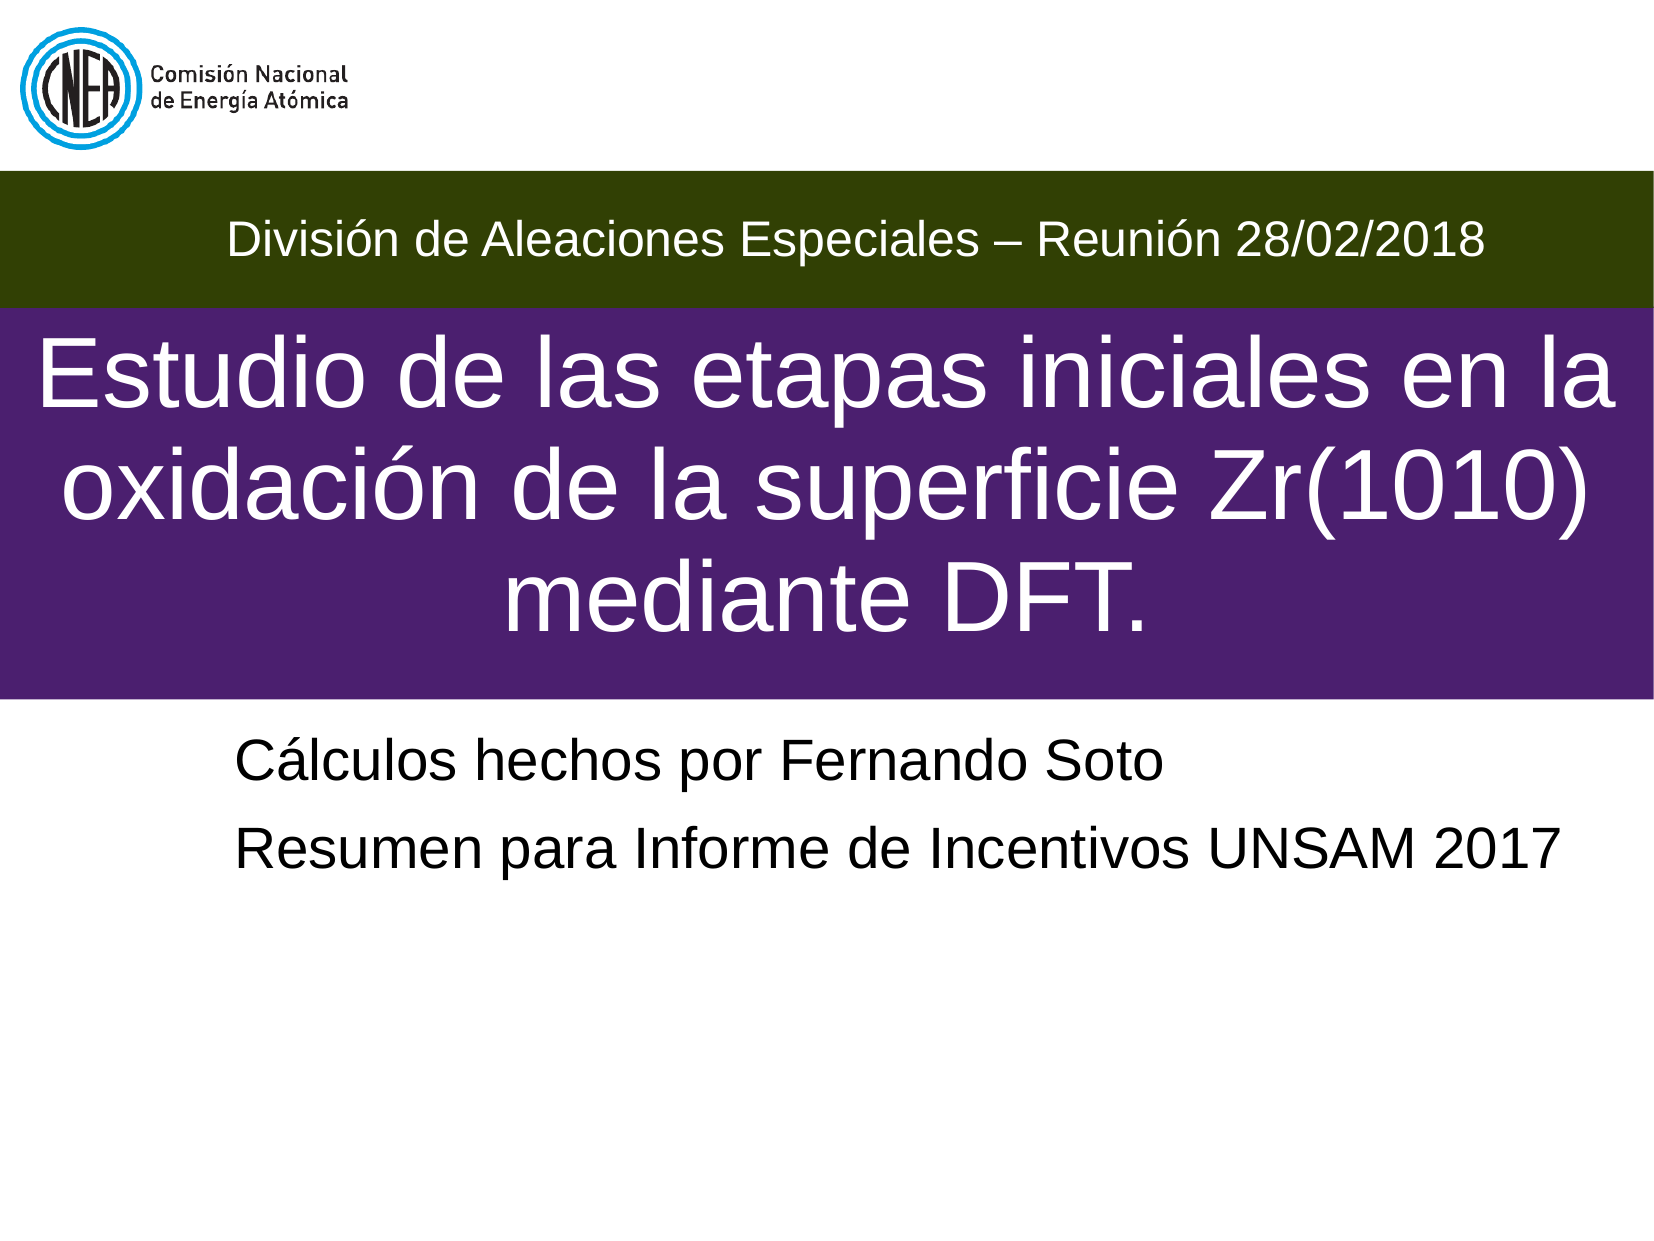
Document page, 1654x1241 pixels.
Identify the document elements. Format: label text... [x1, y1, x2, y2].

list Cálculos hechos por Fernando Soto Resumen para Informe de Incentivos UNSAM 2017 [92, 727, 1581, 1119]
title Estudio de las etapas iniciales en la oxidación de la superficie Zr(1010) mediante DFT. [0, 317, 1654, 653]
picture [11, 14, 353, 156]
